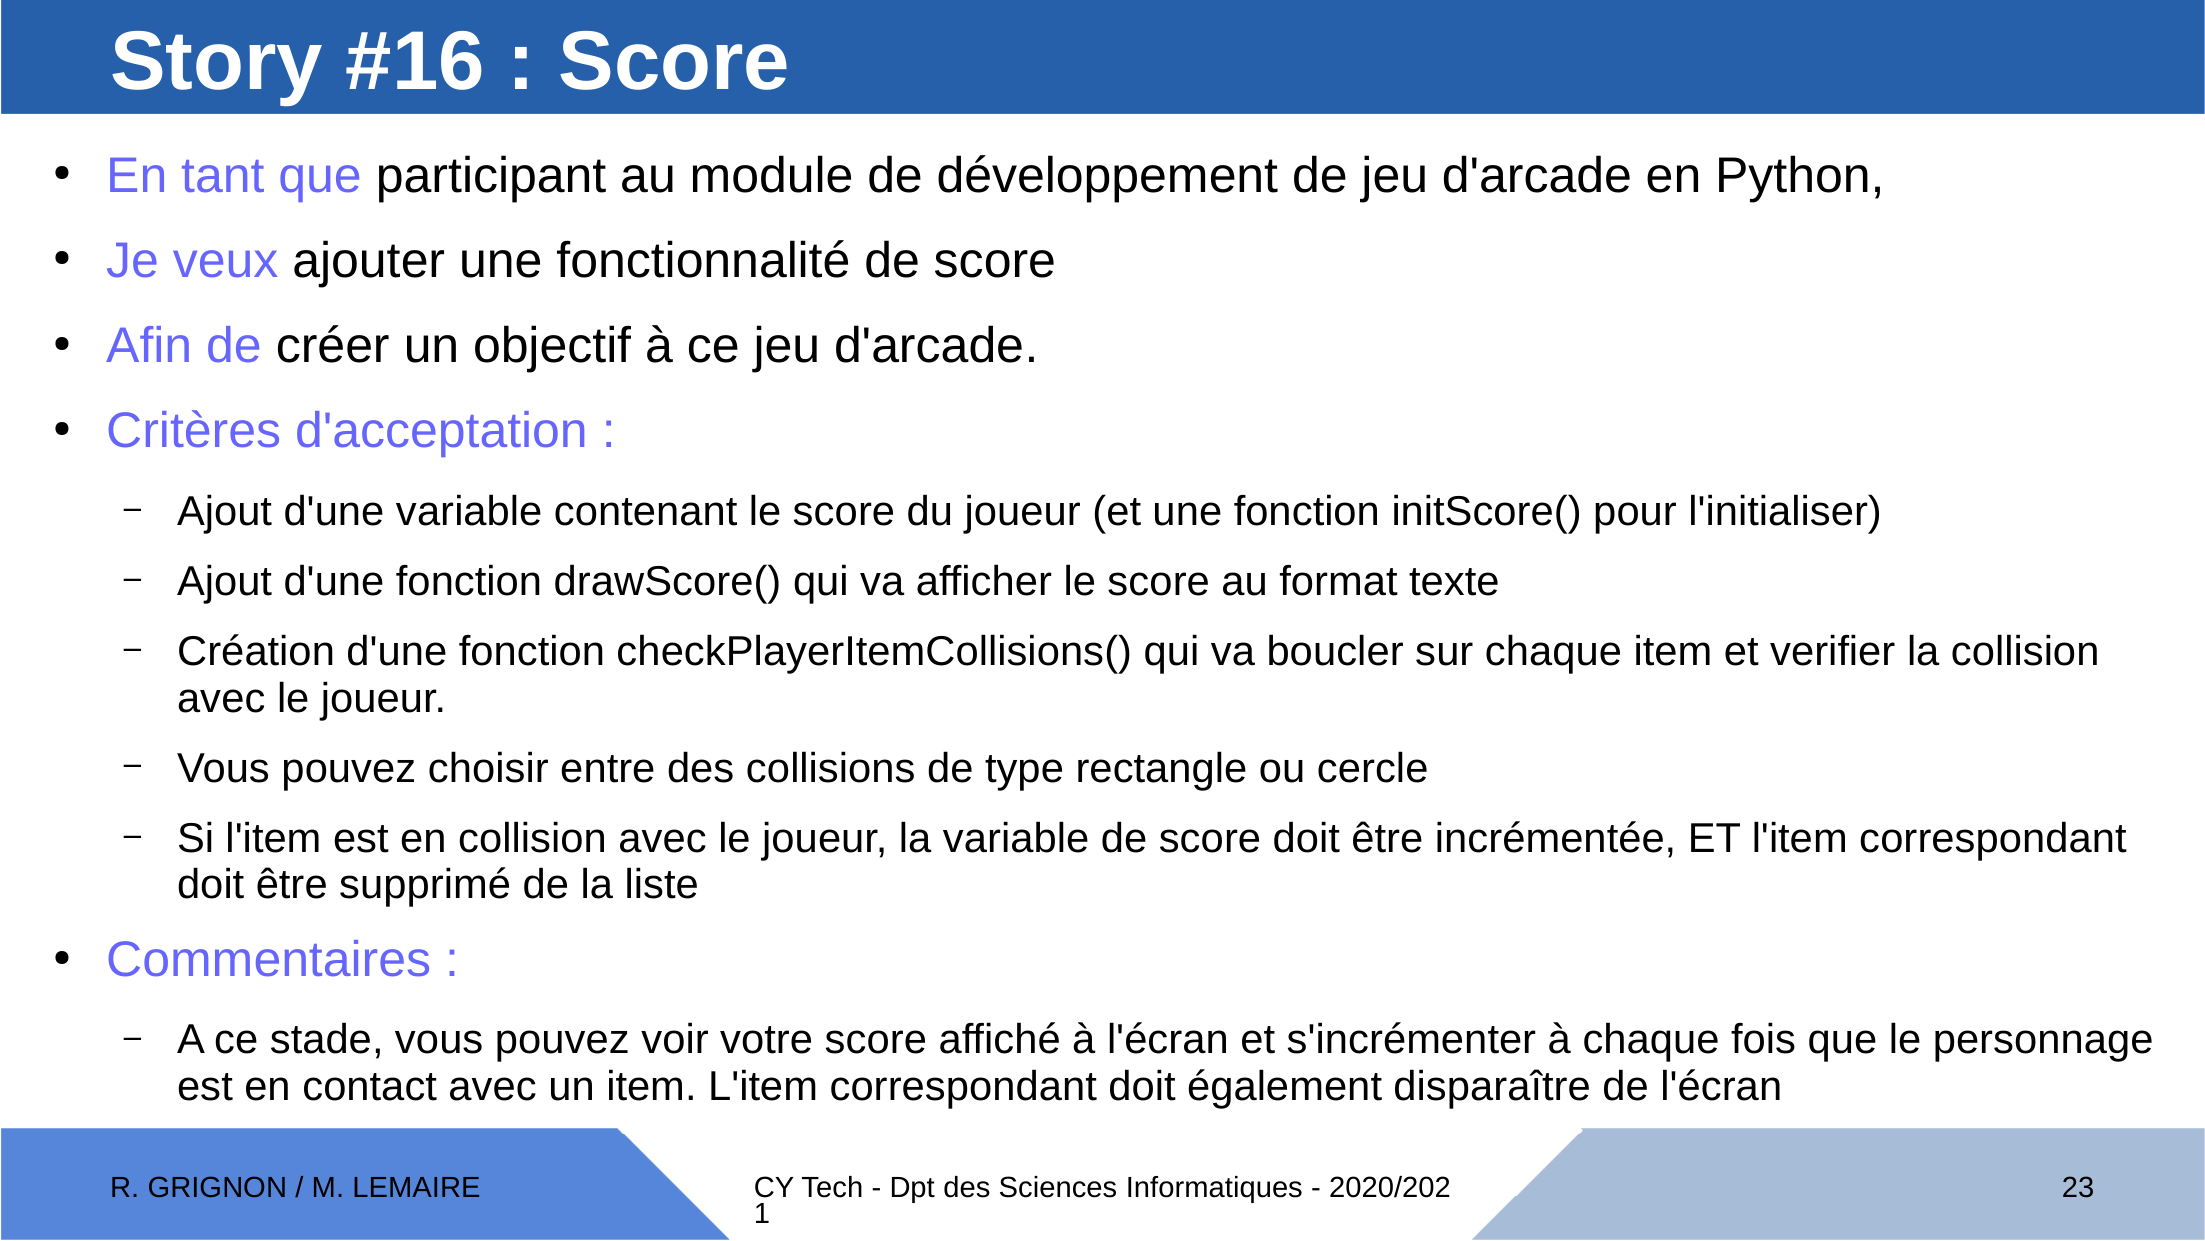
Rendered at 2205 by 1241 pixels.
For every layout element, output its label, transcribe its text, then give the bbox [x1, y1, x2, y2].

list En tant que participant au module de développement de jeu d'arcade en Python, Je veux ajouter une fonctionnalité de score Afin de créer un objectif à ce jeu d'arcade. Critères d'acceptation : Ajout d'une variable contenant le score du joueur (et une fonction initScore() pour l'initialiser) Ajout d'une fonction drawScore() qui va afficher le score au format texte Création d'une fonction checkPlayerItemCollisions() qui va boucler sur chaque item et verifier la collision avec le joueur. Vous pouvez choisir entre des collisions de type rectangle ou cercle Si l'item est en collision avec le joueur, la variable de score doit être incrémentée, ET l'item correspondant doit être supprimé de la liste Commentaires : A ce stade, vous pouvez voir votre score affiché à l'écran et s'incrémenter à chaque fois que le personnage est en contact avec un item. L'item correspondant doit également disparaître de l'écran [35, 217, 2186, 1112]
title Story #16 : Score [110, 49, 2095, 217]
picture [0, 0, 2205, 1241]
